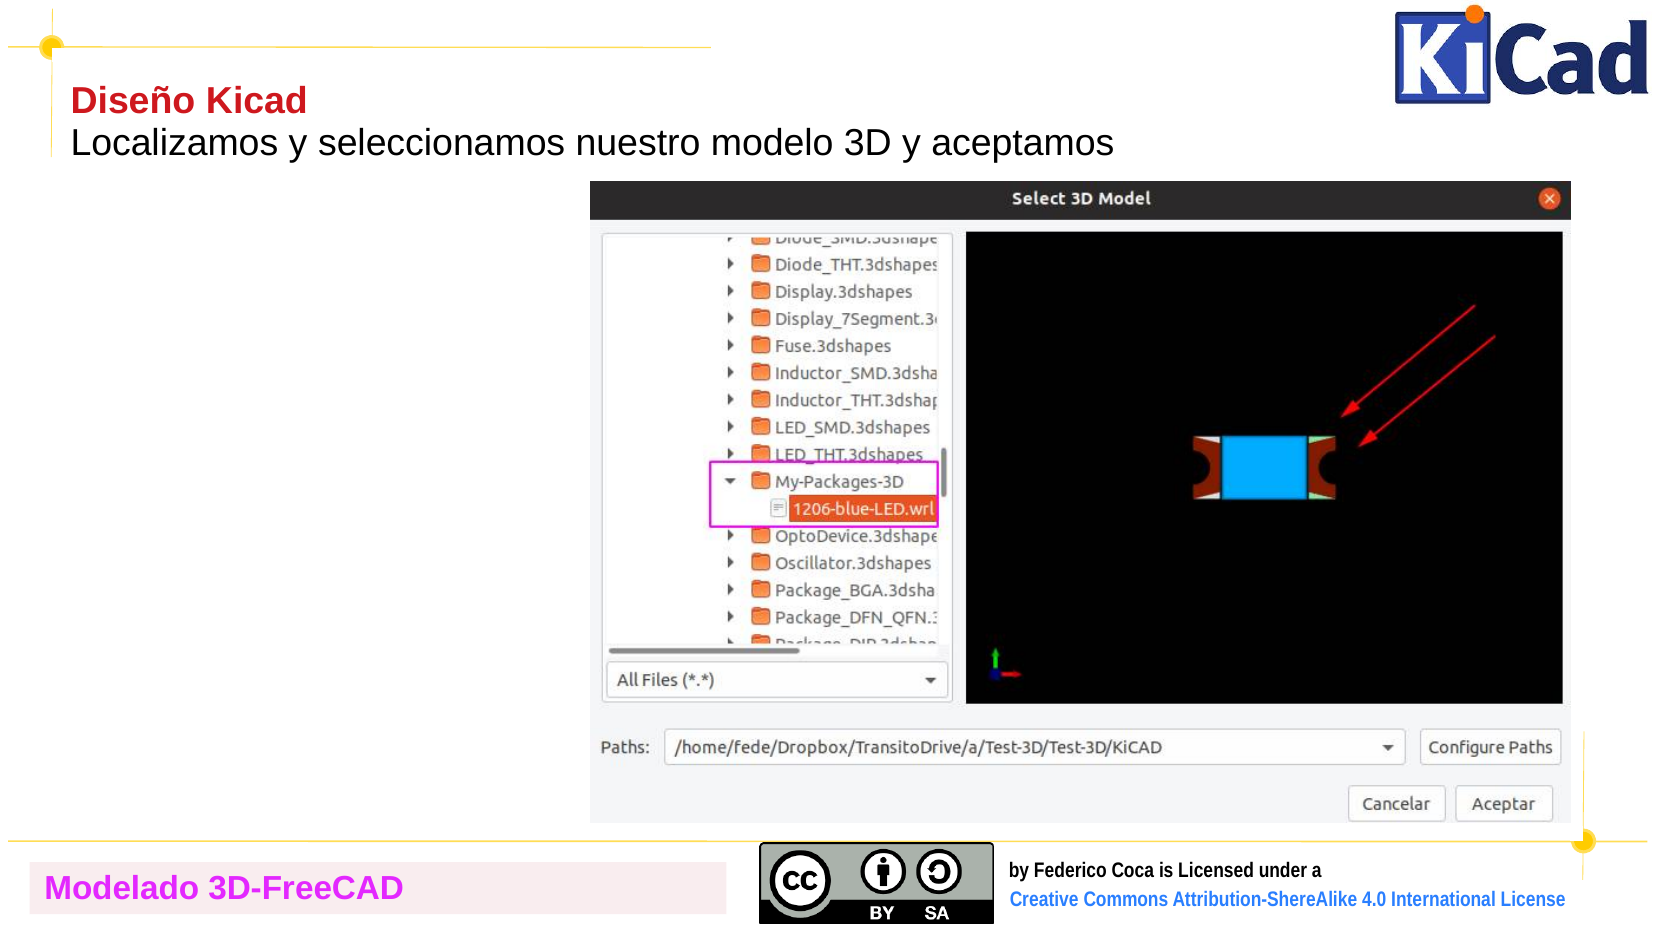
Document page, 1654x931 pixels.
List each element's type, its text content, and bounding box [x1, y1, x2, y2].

picture [1389, 0, 1652, 107]
text_box Modelado 3D-FreeCAD [29, 862, 727, 915]
text_box Diseño Kicad Localizamos y seleccionamos nuestro modelo 3D y aceptamos [55, 72, 1580, 171]
picture [590, 181, 1571, 823]
